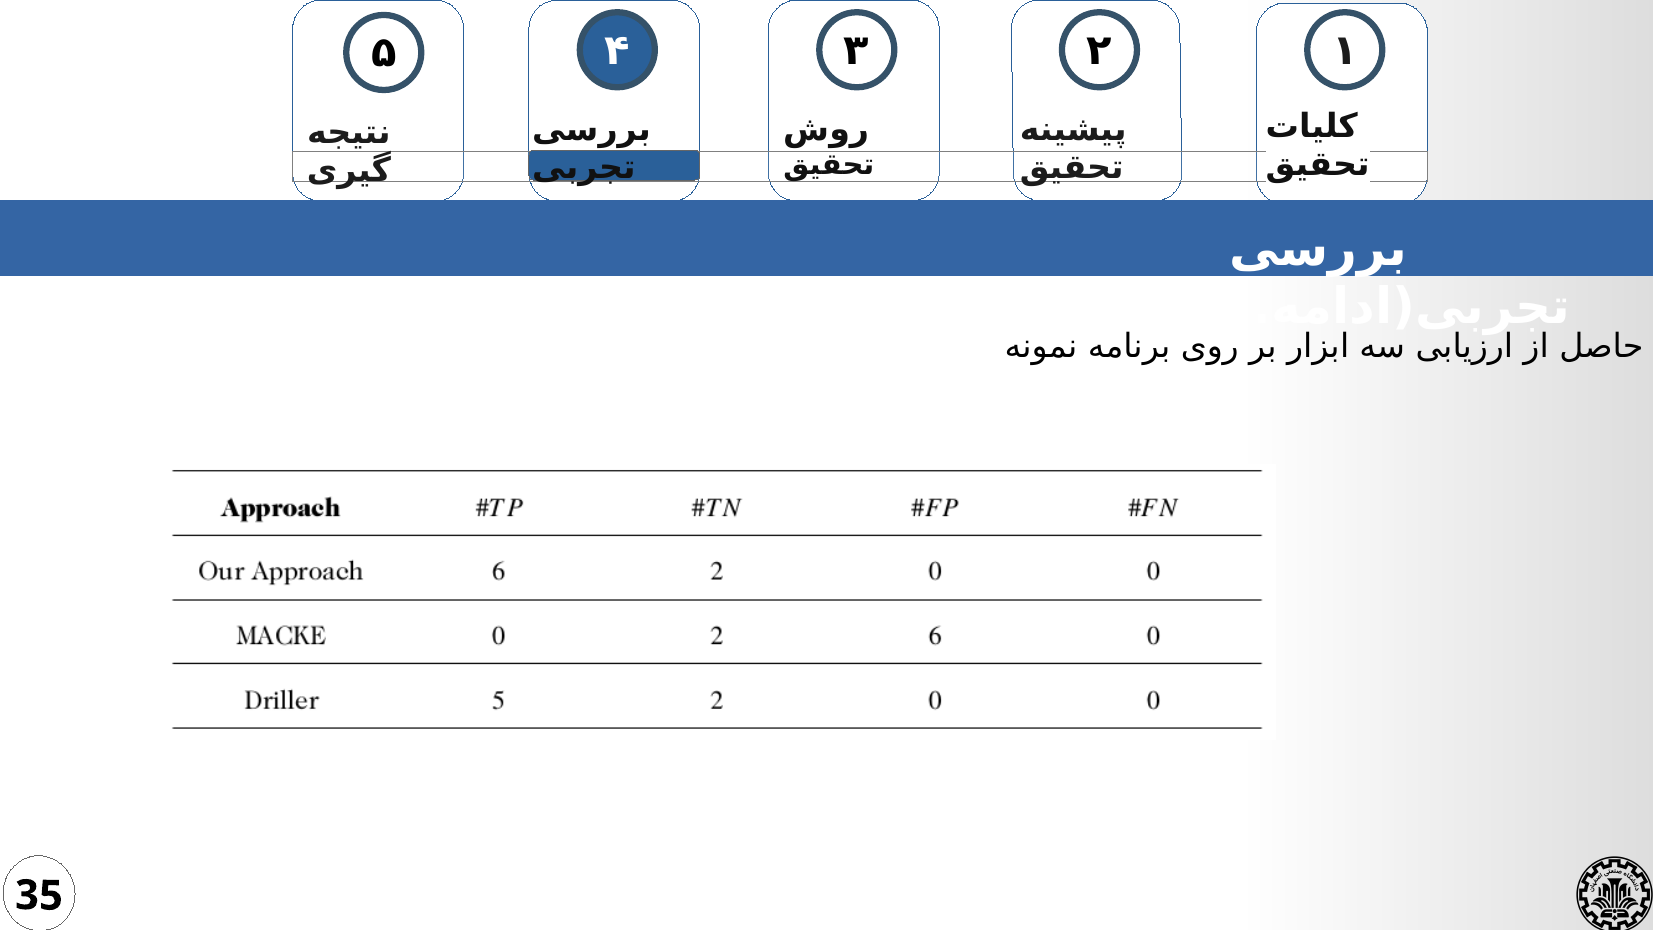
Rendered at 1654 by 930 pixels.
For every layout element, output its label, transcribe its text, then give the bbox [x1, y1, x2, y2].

text_box [292, 0, 464, 104]
text_box نتیجه گیری [292, 104, 488, 154]
text_box 35 [3, 855, 76, 930]
text_box ۳ [819, 12, 895, 88]
text_box نتایج حاصل از ارزیابی سه ابزار بر روی برنامه‌ نمونه [990, 318, 1597, 409]
text_box [1256, 3, 1428, 99]
picture [1575, 855, 1653, 930]
text_box کلیات تحقیق [1250, 99, 1446, 148]
text_box ۵ [346, 14, 422, 91]
text_box ۴ [579, 12, 655, 88]
text_box [528, 0, 700, 101]
text_box پیشینه تحقیق [1005, 101, 1195, 151]
picture [161, 464, 1276, 740]
text_box [0, 148, 1653, 318]
text_box ۲ [1061, 12, 1137, 88]
text_box بررسی تجربی [517, 101, 713, 151]
text_box ۱ [1307, 12, 1383, 88]
text_box [768, 0, 940, 101]
text_box [1011, 0, 1181, 101]
text_box بررسی تجربی(ادامه.) [1214, 211, 1653, 327]
text_box روش تحقیق [768, 101, 964, 151]
